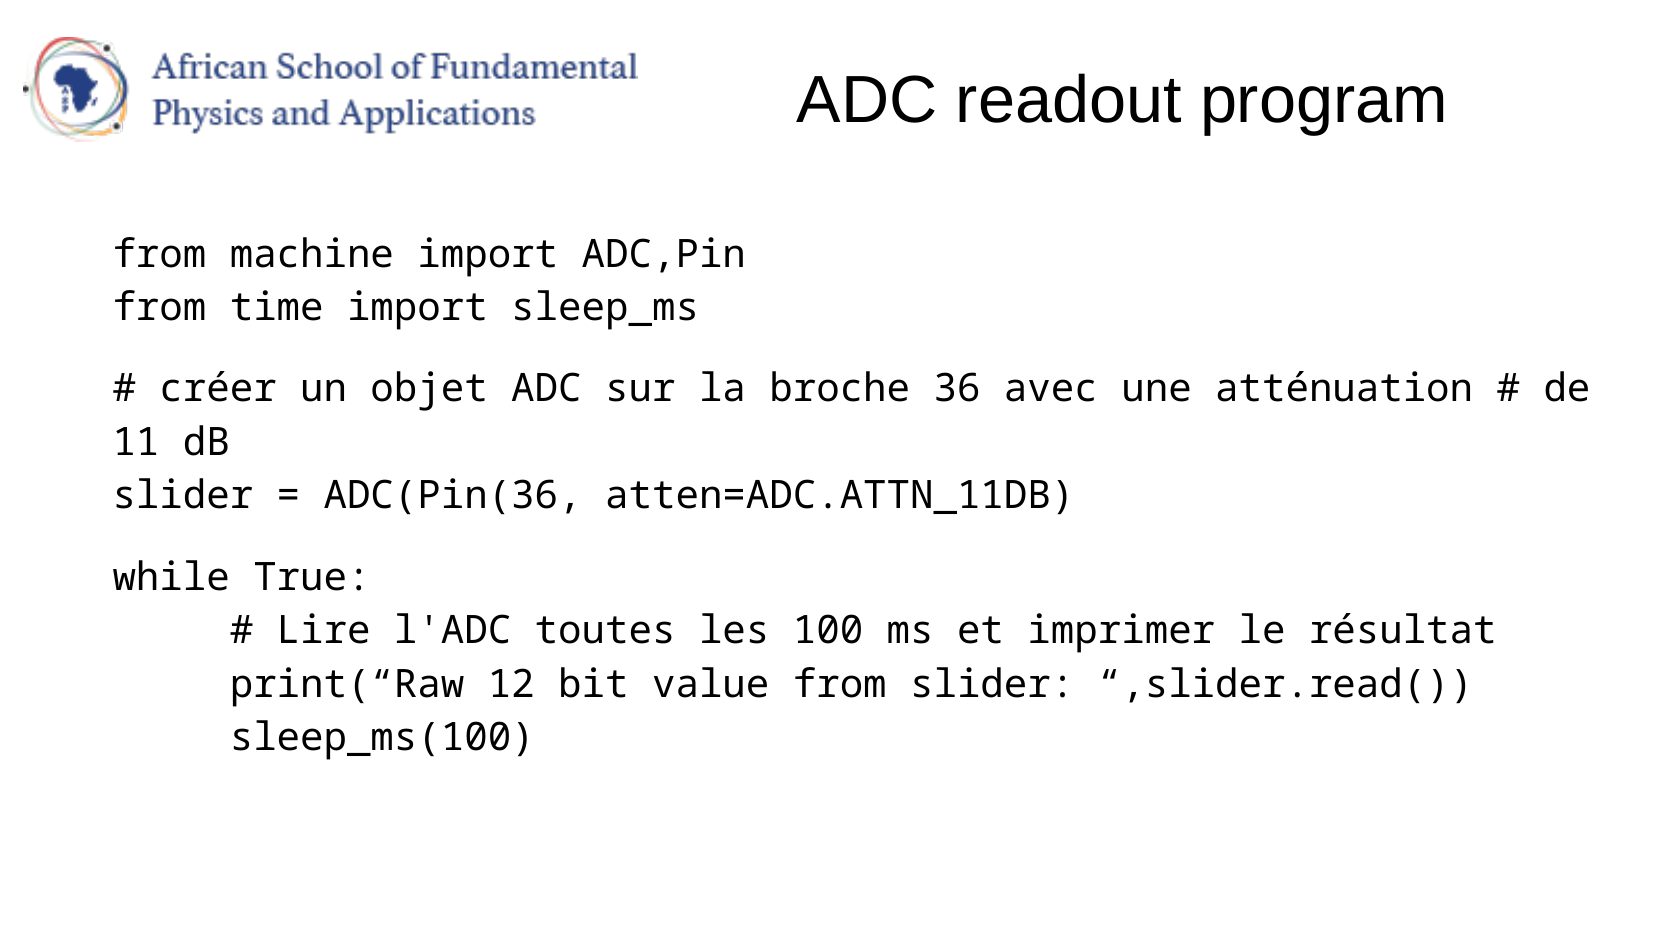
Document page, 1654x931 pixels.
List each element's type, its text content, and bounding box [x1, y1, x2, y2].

picture [23, 37, 635, 142]
list from machine import ADC,Pin from time import sleep_ms # créer un objet ADC sur la broche 36 avec une atténuation # de 11 dB slider = ADC(Pin(36, atten=ADC.ATTN_11DB) while True: # Lire l'ADC toutes les 100 ms et imprimer le résultat print(“Raw 12 bit value from slider: “,slider.read()) sleep_ms(100) [112, 225, 1601, 765]
title ADC readout program [635, 21, 1610, 177]
